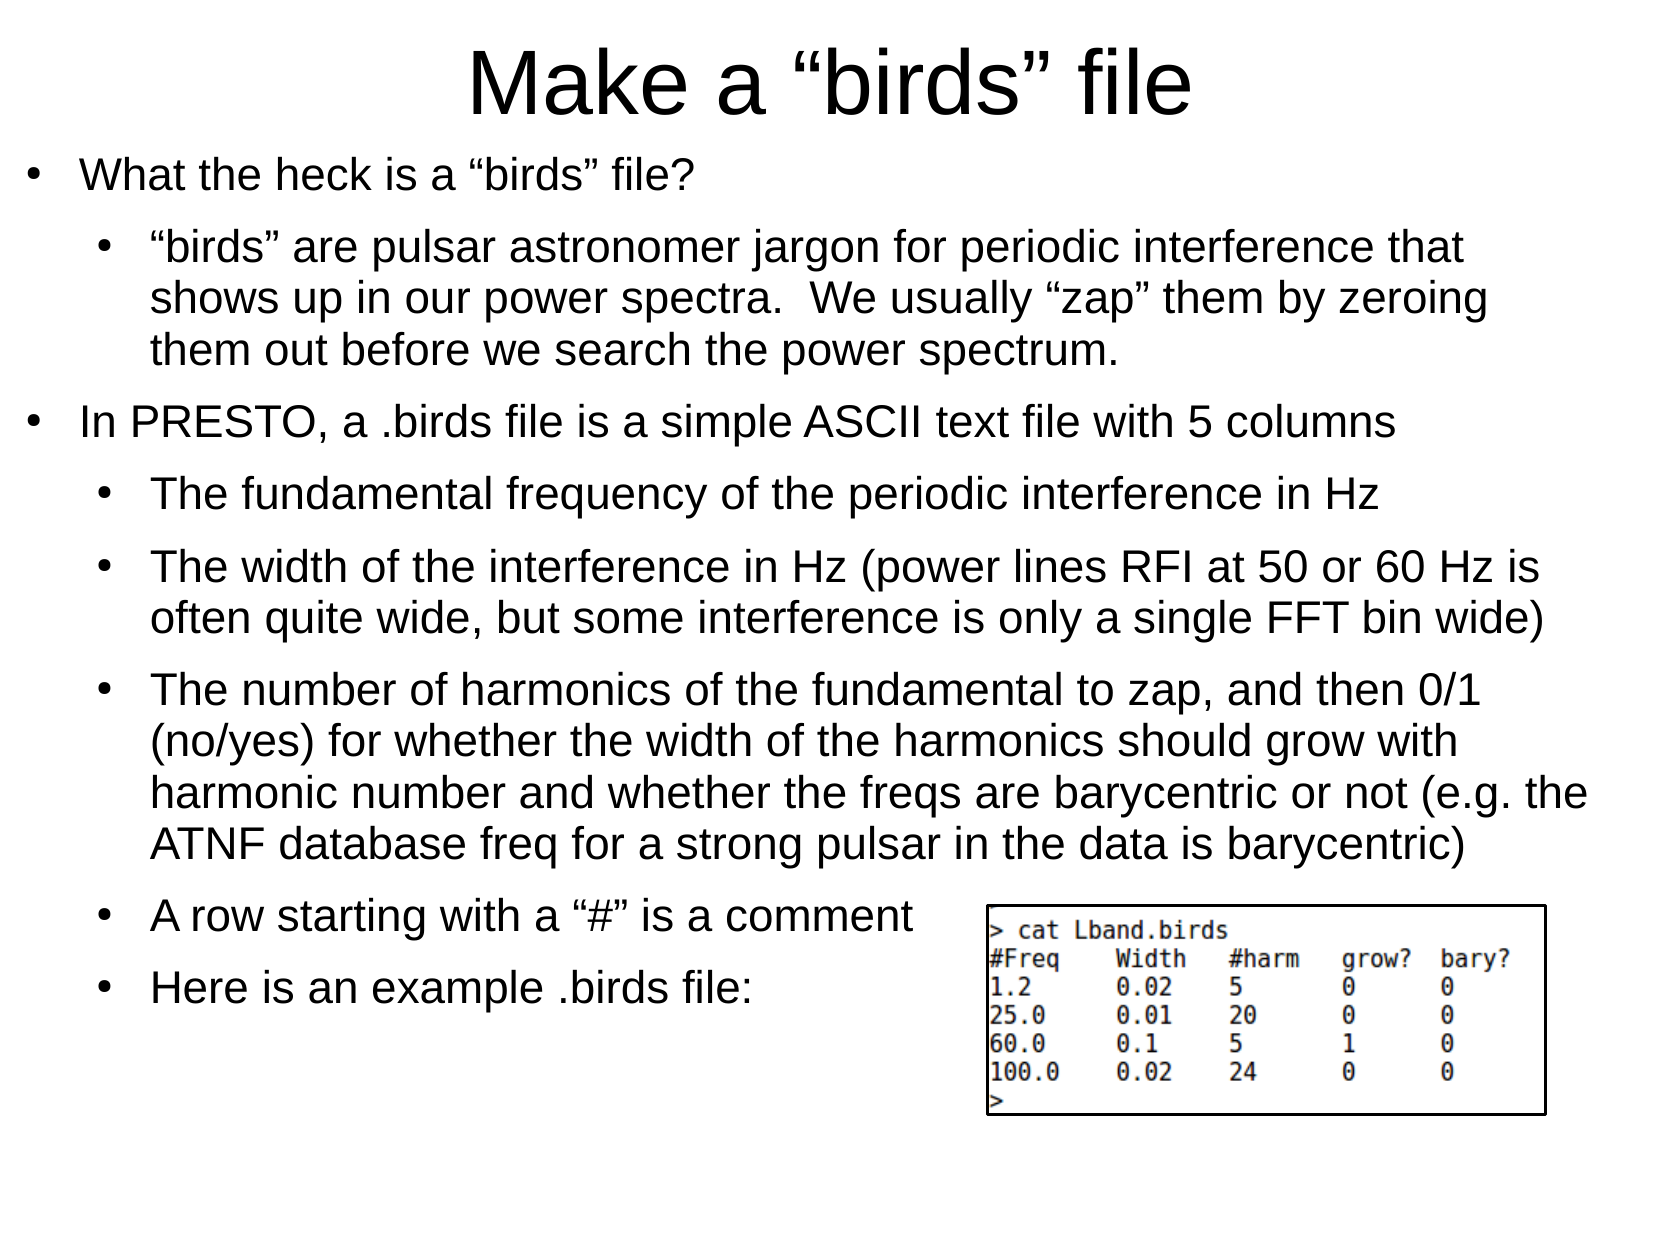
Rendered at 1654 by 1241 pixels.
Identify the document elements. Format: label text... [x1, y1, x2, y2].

title Make a “birds” file [86, 29, 1576, 137]
picture [988, 906, 1544, 1114]
list What the heck is a “birds” file? “birds” are pulsar astronomer jargon for periodic interference that shows up in our power spectra. We usually “zap” them by zeroing them out before we search the power spectrum. In PRESTO, a .birds file is a simple ASCII text file with 5 columns The fundamental frequency of the periodic interference in Hz The width of the interference in Hz (power lines RFI at 50 or 60 Hz is often quite wide, but some interference is only a single FFT bin wide) The number of harmonics of the fundamental to zap, and then 0/1 (no/yes) for whether the width of the harmonics should grow with harmonic number and whether the freqs are barycentric or not (e.g. the ATNF database freq for a strong pulsar in the data is barycentric) A row starting with a “#” is a comment Here is an example .birds file: [7, 148, 1601, 1131]
